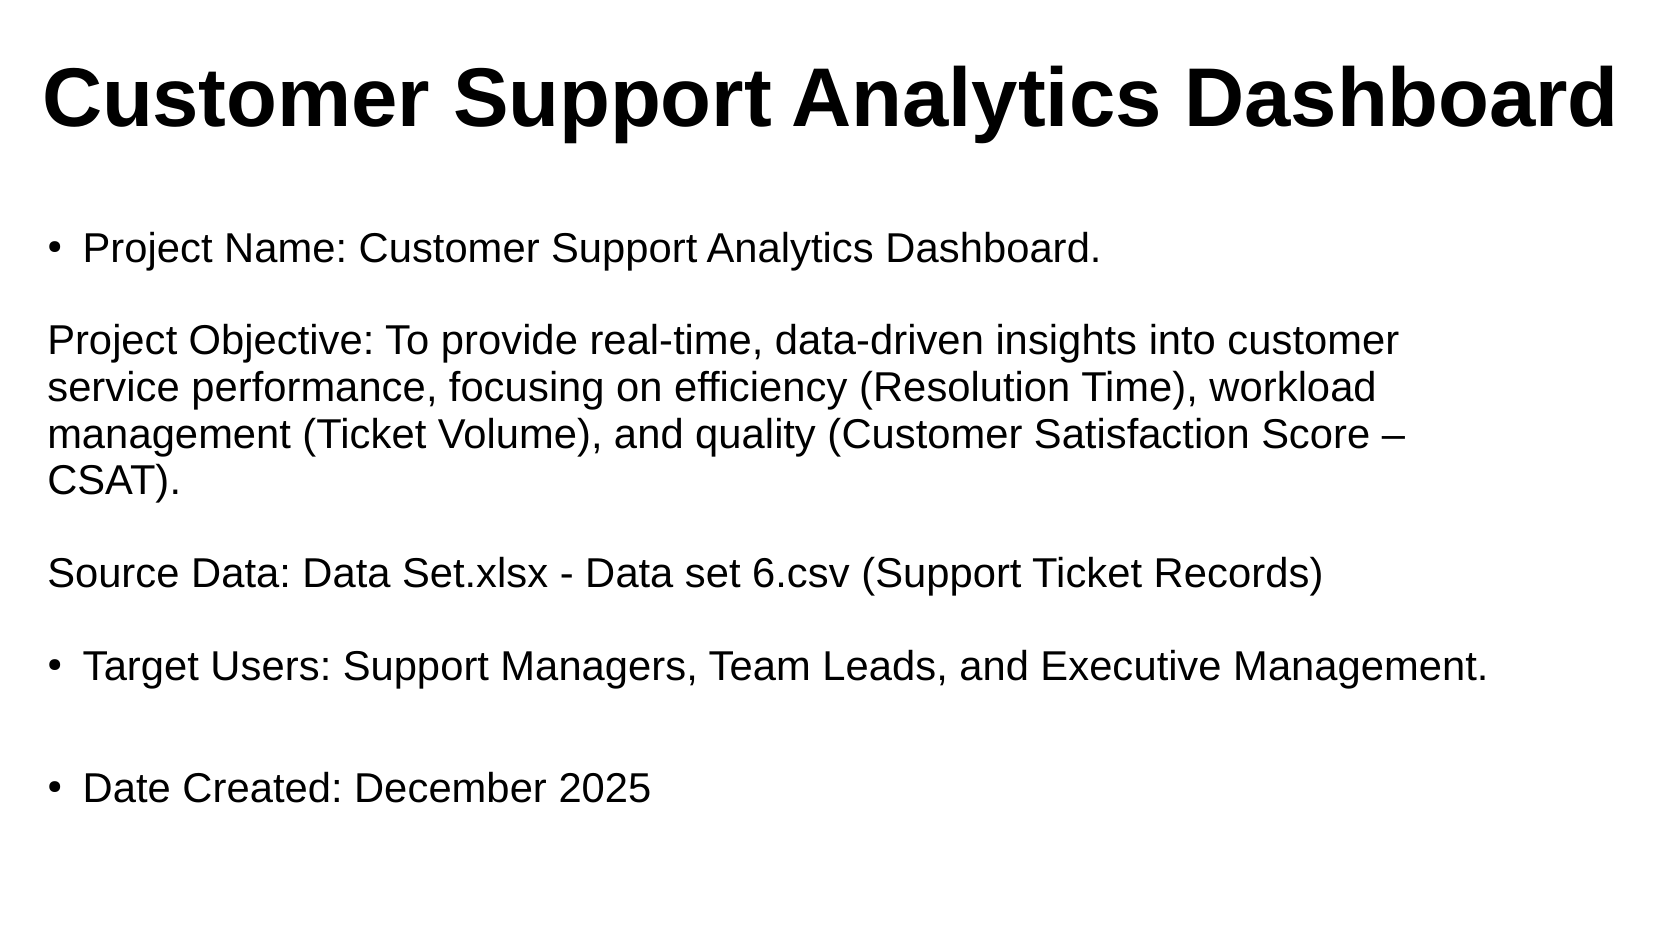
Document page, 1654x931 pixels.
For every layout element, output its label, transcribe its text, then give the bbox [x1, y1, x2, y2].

title Customer Support Analytics Dashboard [0, 0, 1654, 201]
subtitle Project Name: Customer Support Analytics Dashboard. Project Objective: To provide real-time, data-driven insights into customer service performance, focusing on efficiency (Resolution Time), workload management (Ticket Volume), and quality (Customer Satisfaction Score – CSAT). Source Data: Data Set.xlsx - Data set 6.csv (Support Ticket Records) Target Users: Support Managers, Team Leads, and Executive Management. Date Created: December 2025 [47, 224, 1536, 931]
